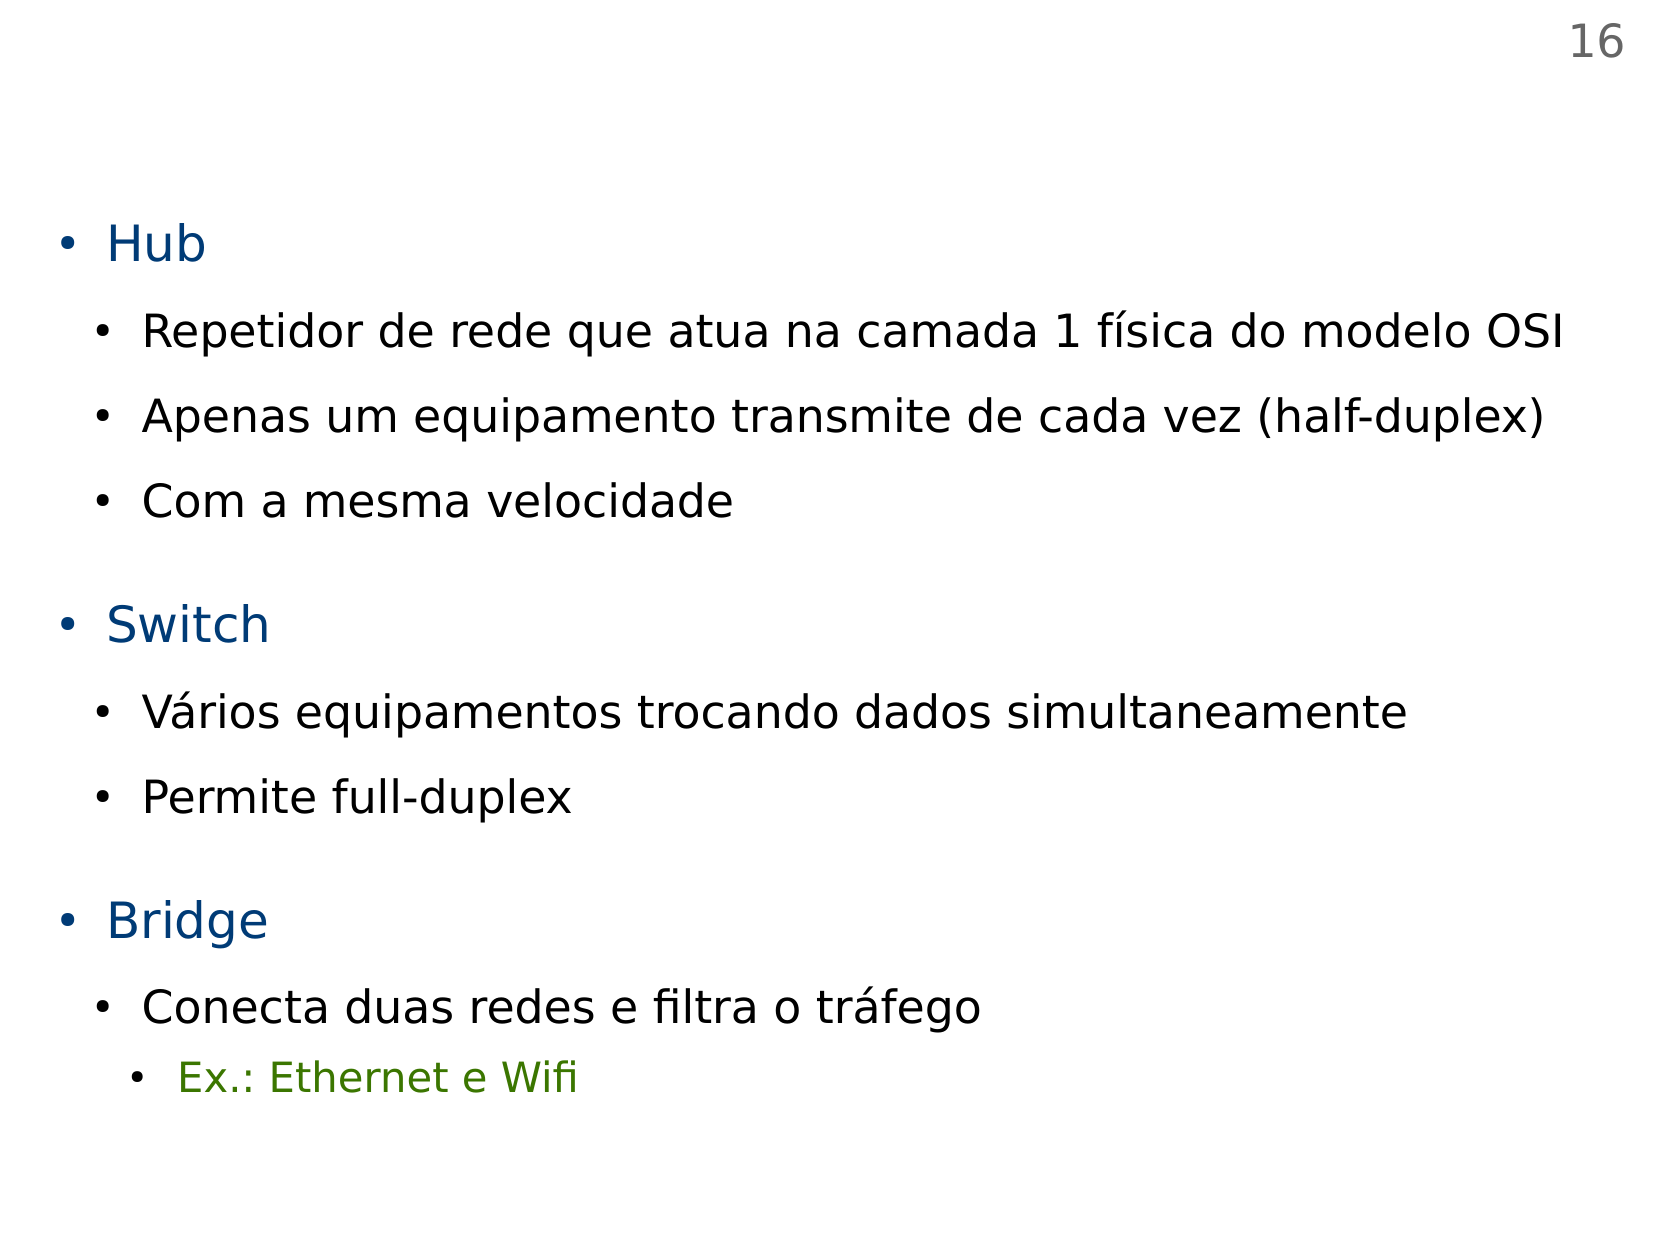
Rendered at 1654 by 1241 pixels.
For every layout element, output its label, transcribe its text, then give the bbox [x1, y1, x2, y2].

list Hub Repetidor de rede que atua na camada 1 física do modelo OSI Apenas um equipamento transmite de cada vez (half-duplex) Com a mesma velocidade Switch Vários equipamentos trocando dados simultaneamente Permite full-duplex Bridge Conecta duas redes e filtra o tráfego Ex.: Ethernet e Wifi [59, 206, 1625, 1211]
